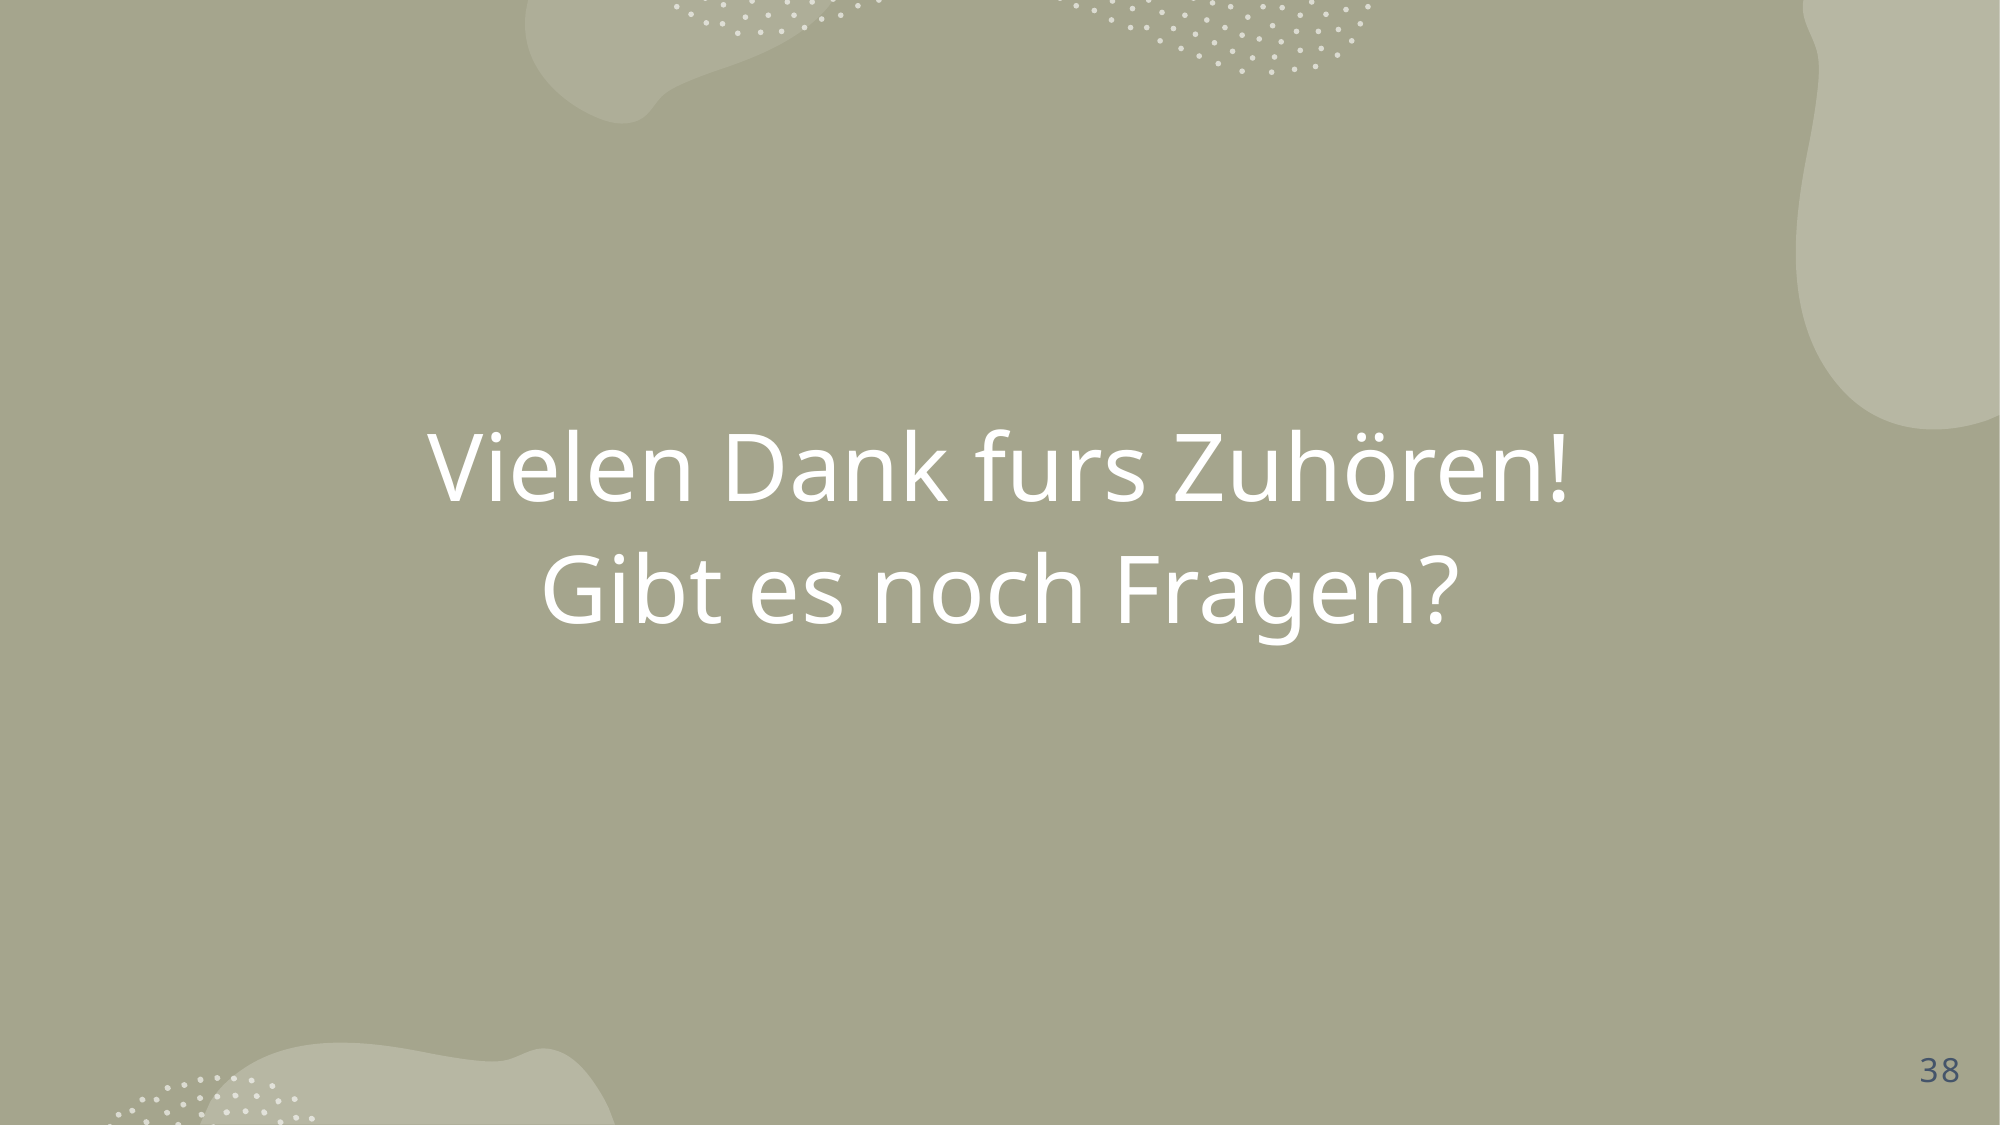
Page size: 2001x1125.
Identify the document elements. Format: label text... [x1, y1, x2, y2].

list Vielen Dank furs Zuhören! Gibt es noch Fragen? [137, 413, 1863, 1014]
text_box [1887, 1019, 1993, 1125]
